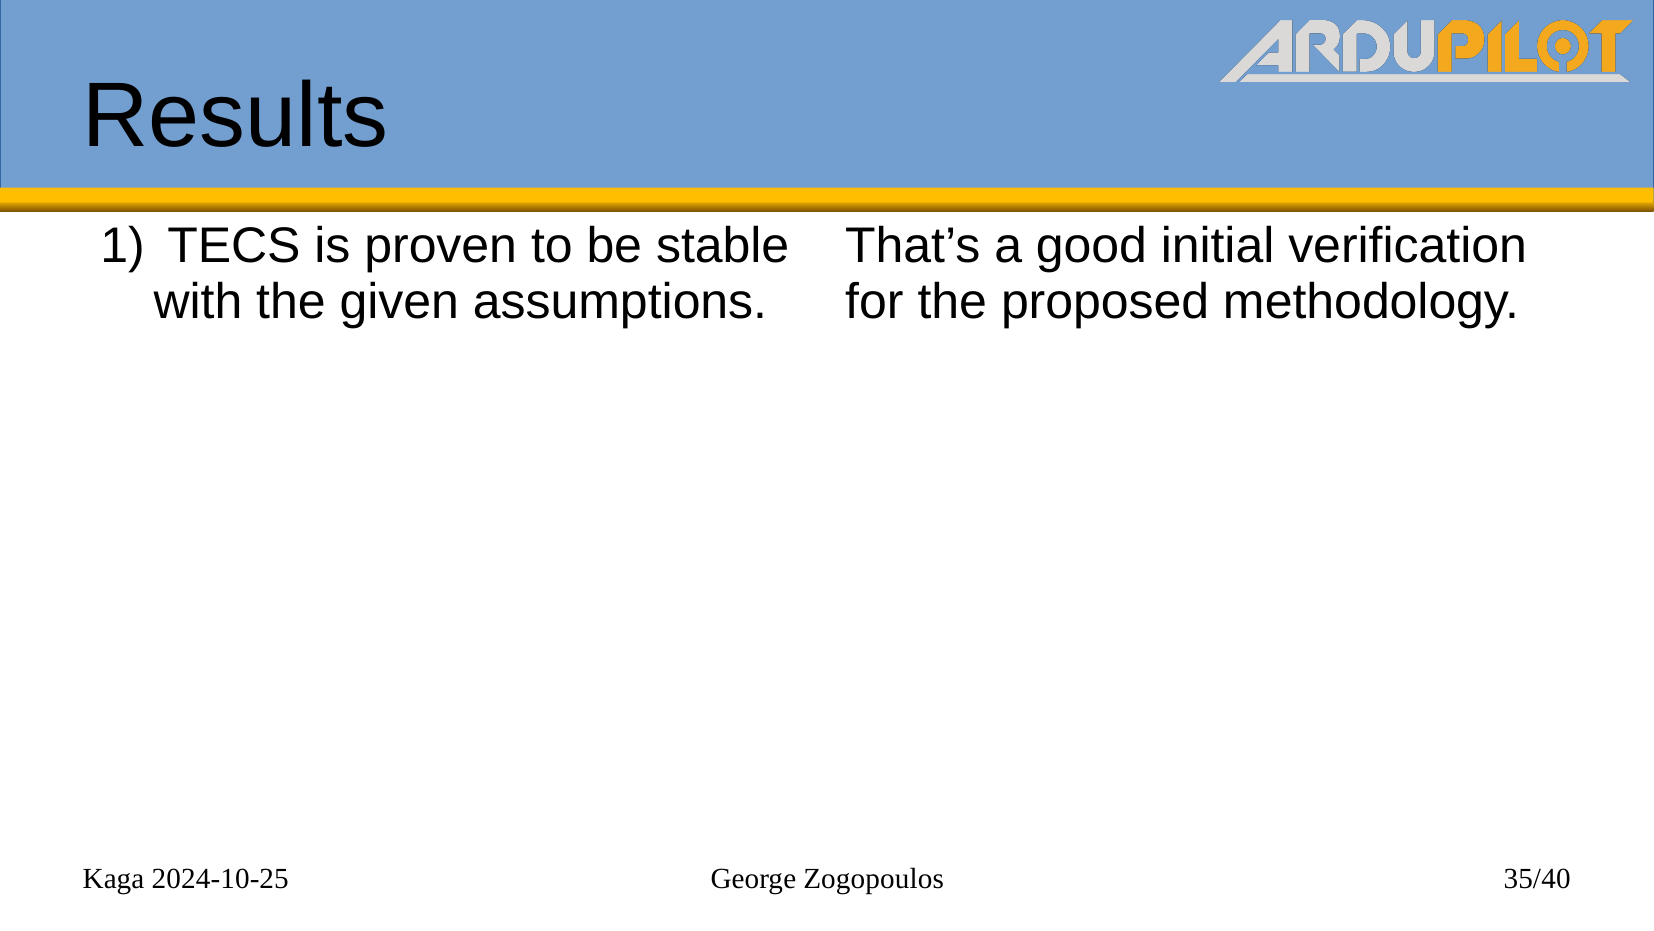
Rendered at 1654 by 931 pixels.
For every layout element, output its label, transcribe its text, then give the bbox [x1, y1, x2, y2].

picture [1219, 20, 1633, 82]
list That’s a good initial verification for the proposed methodology. [845, 217, 1572, 757]
title Results [82, 37, 1571, 193]
list TECS is proven to be stable with the given assumptions. [82, 217, 809, 757]
